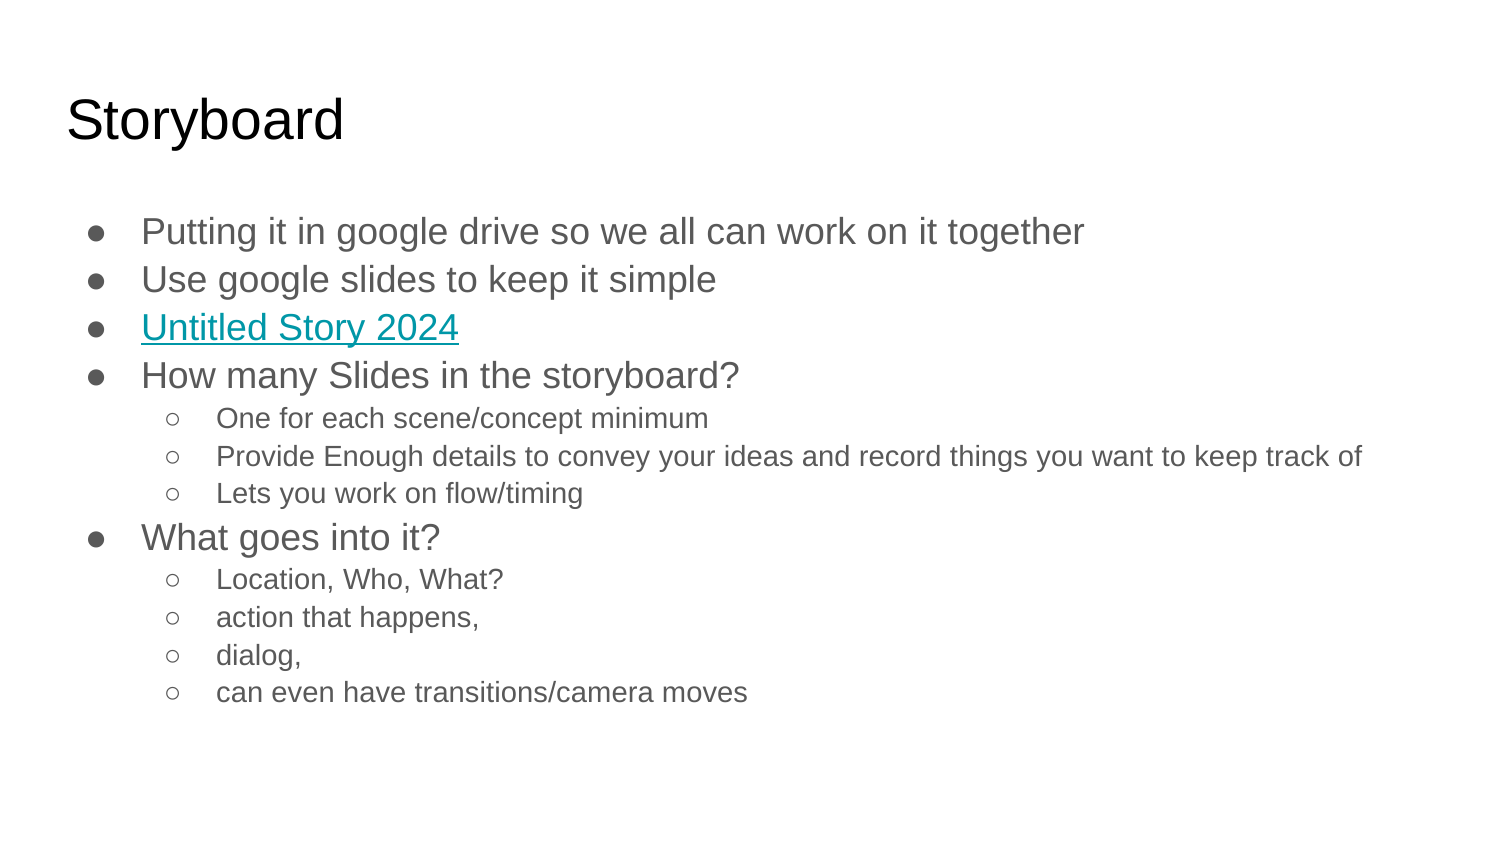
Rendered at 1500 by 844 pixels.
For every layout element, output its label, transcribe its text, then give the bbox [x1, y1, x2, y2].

title Storyboard [51, 72, 1449, 167]
list Putting it in google drive so we all can work on it together Use google slides to keep it simple Untitled Story 2024 How many Slides in the storyboard? One for each scene/concept minimum Provide Enough details to convey your ideas and record things you want to keep track of Lets you work on flow/timing What goes into it? Location, Who, What? action that happens, dialog, can even have transitions/camera moves [51, 189, 1449, 750]
